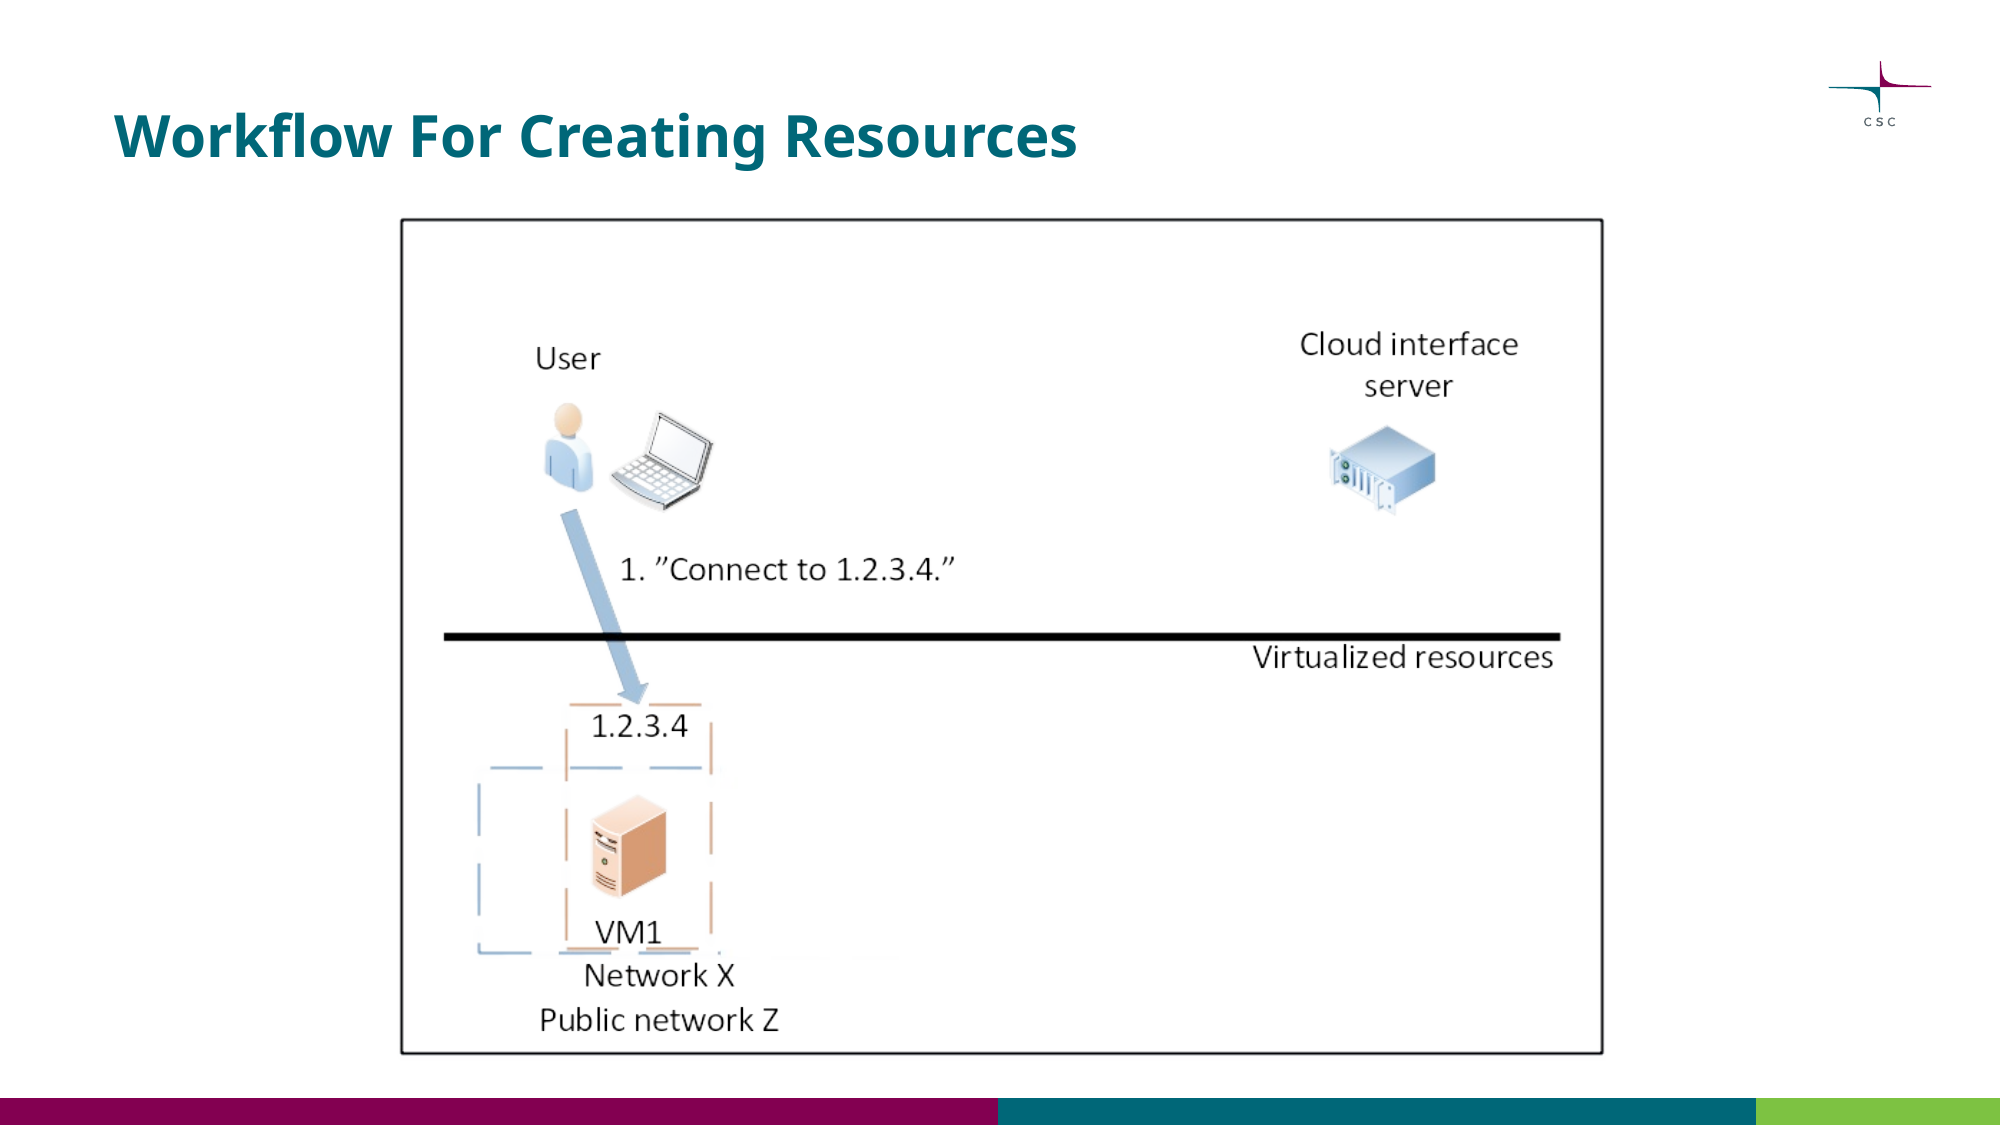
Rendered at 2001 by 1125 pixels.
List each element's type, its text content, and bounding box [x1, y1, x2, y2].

title Workflow For Creating Resources [99, 40, 1794, 229]
picture [394, 229, 1606, 1063]
